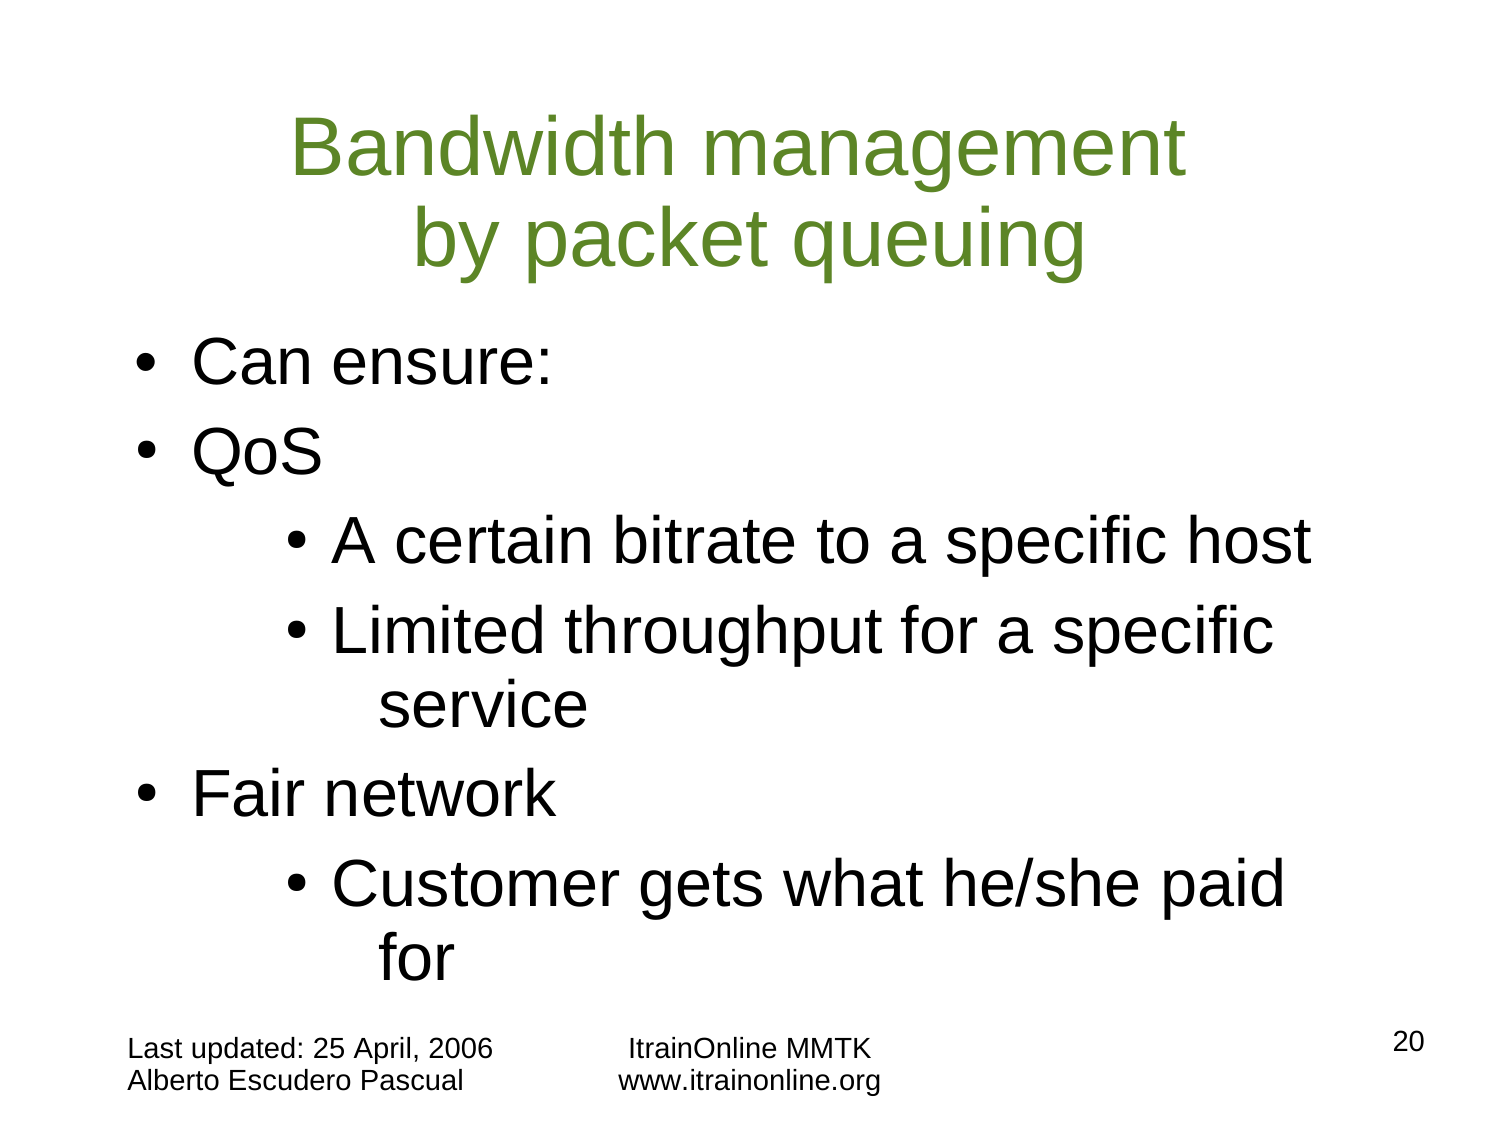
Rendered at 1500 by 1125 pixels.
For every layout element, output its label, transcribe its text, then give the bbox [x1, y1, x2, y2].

text_box Bandwidth management by packet queuing [112, 83, 1388, 305]
text_box Can ensure: QoS A certain bitrate to a specific host Limited throughput for a specific service Fair network Customer gets what he/she paid for [120, 317, 1396, 908]
